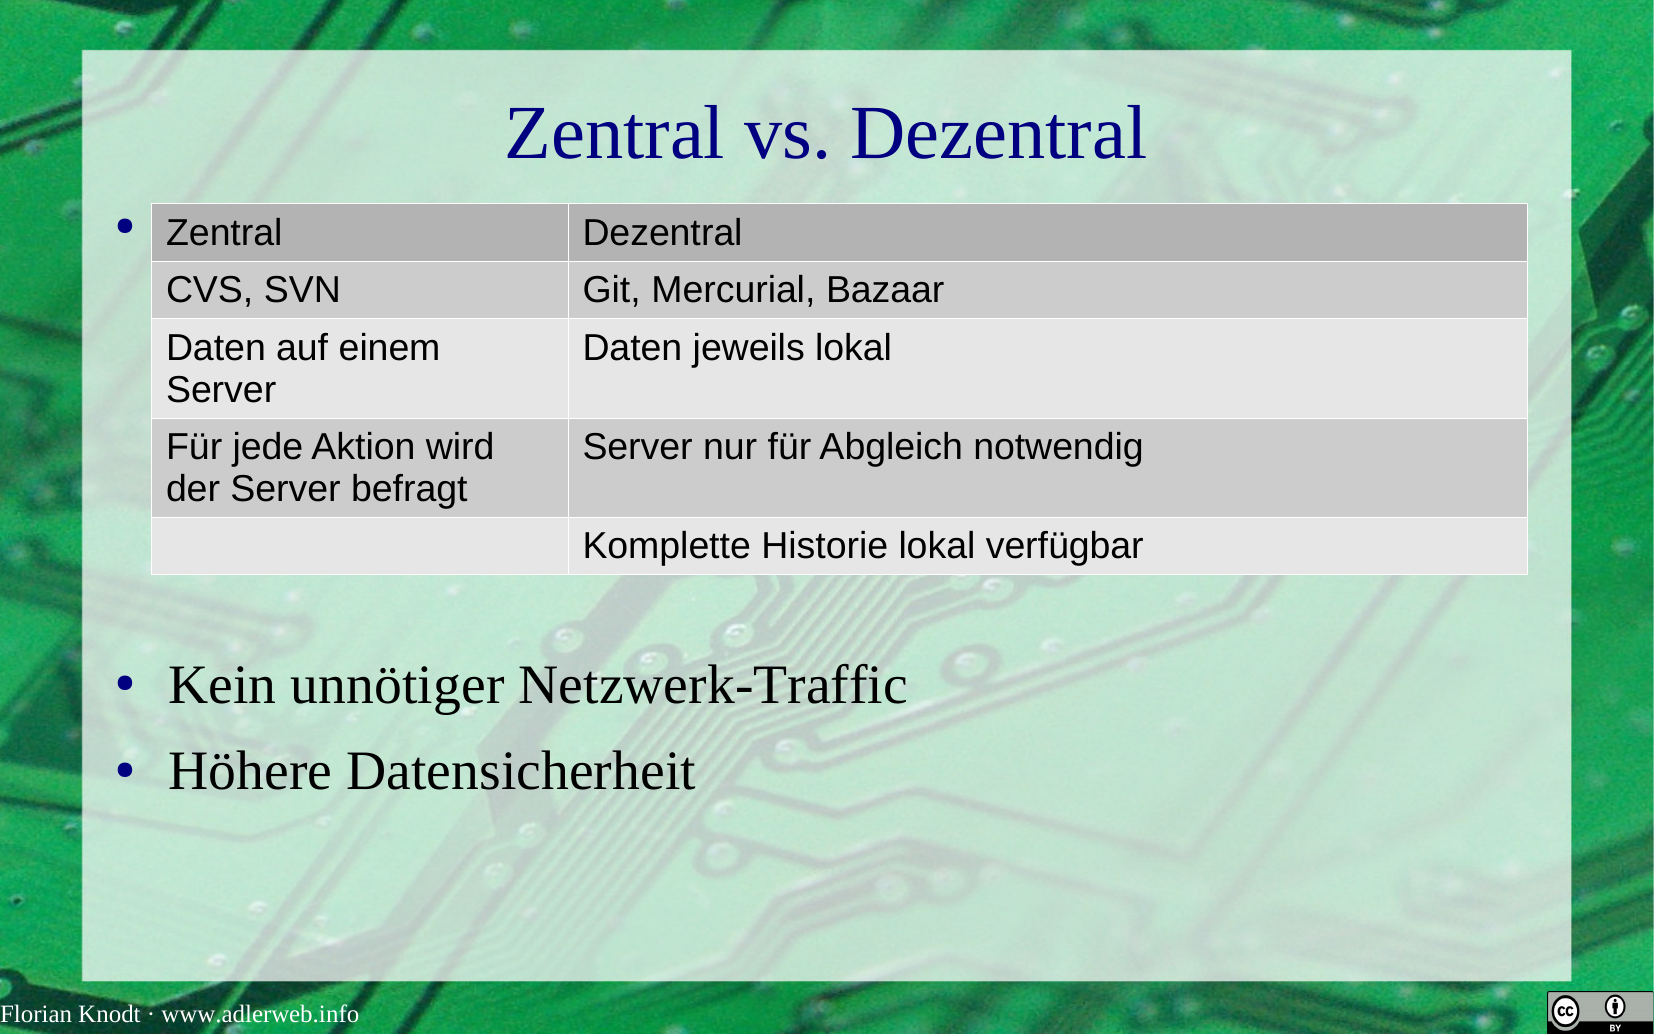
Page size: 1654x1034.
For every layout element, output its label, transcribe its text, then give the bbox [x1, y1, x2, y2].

table_cell CVS, SVN [152, 262, 568, 318]
table_cell [152, 518, 568, 574]
table_cell Komplette Historie lokal verfügbar [569, 518, 1527, 574]
picture [0, 0, 1654, 1034]
table_cell Für jede Aktion wird der Server befragt [152, 419, 568, 517]
table_cell Git, Mercurial, Bazaar [569, 262, 1527, 318]
table_cell Daten auf einem Server [152, 319, 568, 418]
title Zentral vs. Dezentral [82, 46, 1571, 196]
table_header Zentral [152, 204, 568, 261]
list Kein unnötiger Netzwerk-Traffic Höhere Datensicherheit [82, 196, 1571, 934]
table_cell Server nur für Abgleich notwendig [569, 419, 1527, 517]
table_cell Daten jeweils lokal [569, 319, 1527, 418]
table_header Dezentral [569, 204, 1527, 261]
